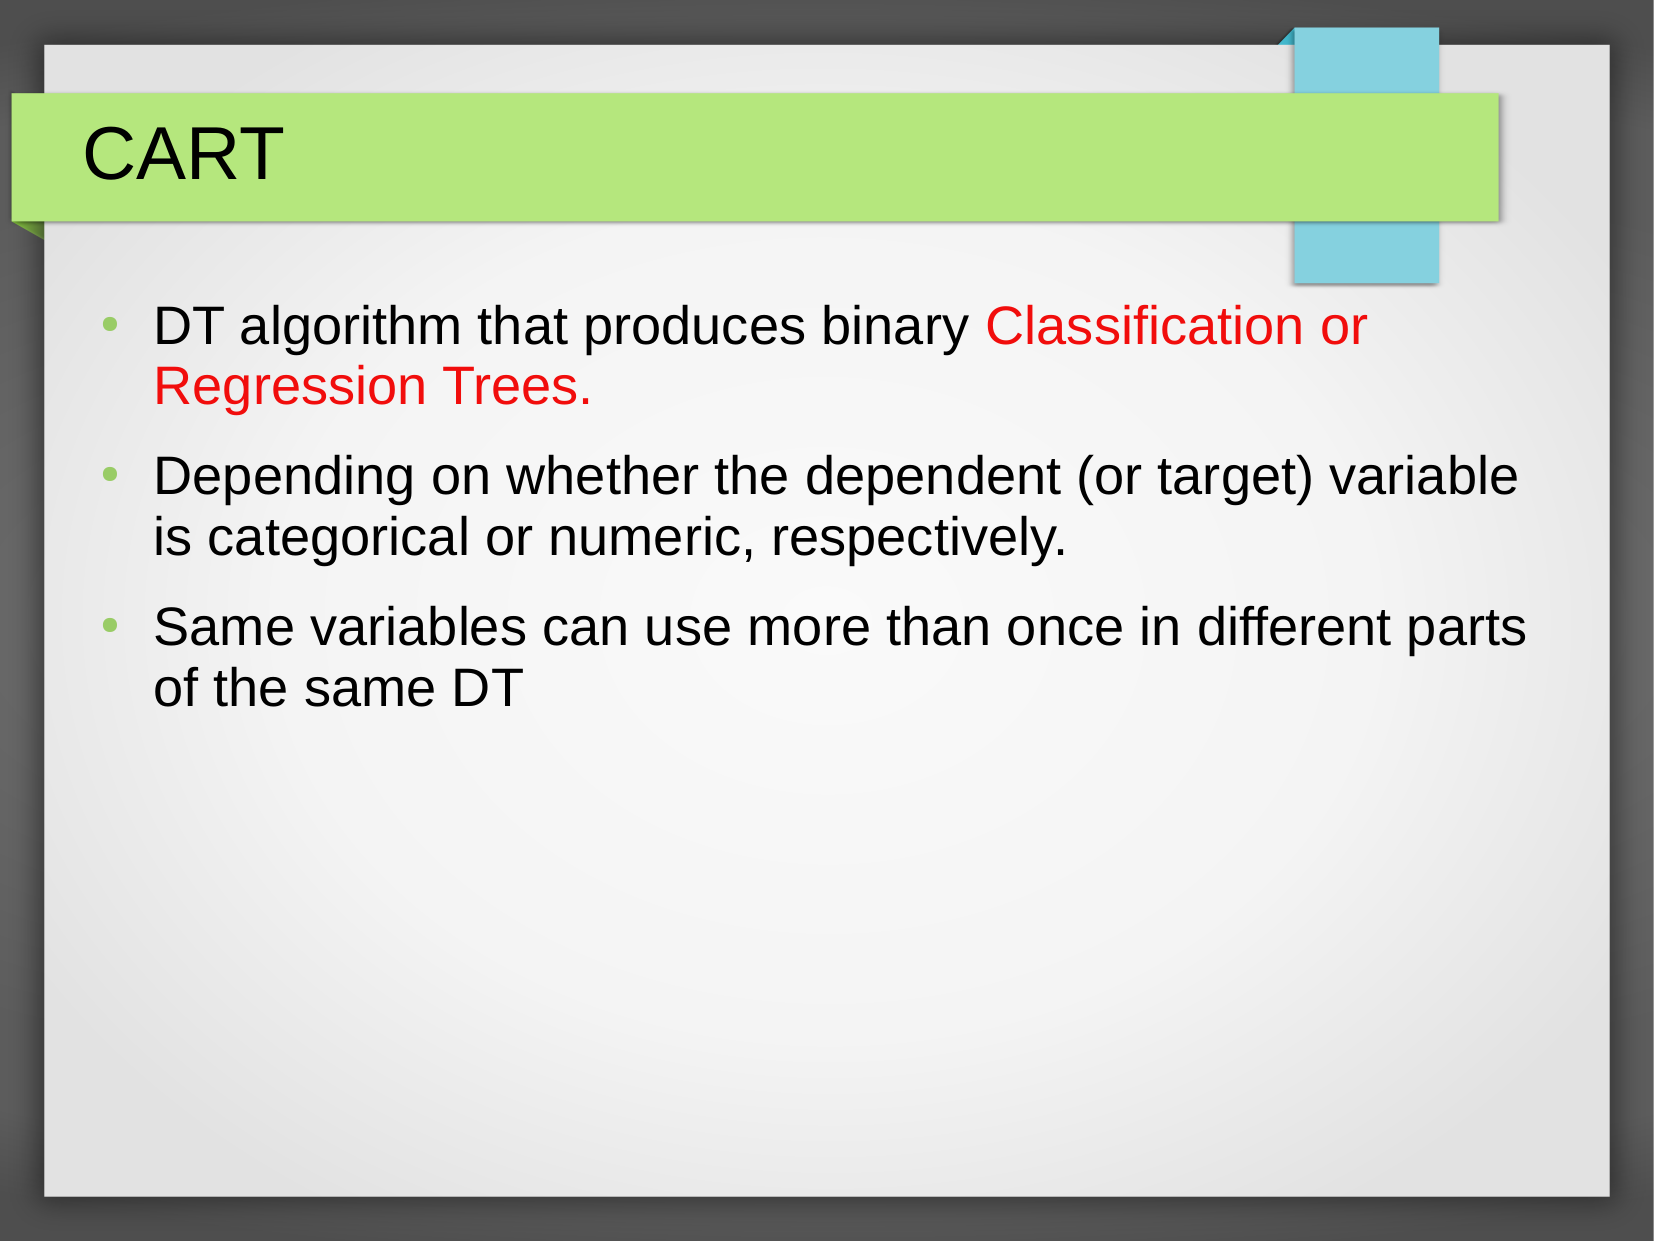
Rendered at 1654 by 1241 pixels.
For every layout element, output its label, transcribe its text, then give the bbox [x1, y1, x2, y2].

list DT algorithm that produces binary Classification or Regression Trees. Depending on whether the dependent (or target) variable is categorical or numeric, respectively. Same variables can use more than once in different parts of the same DT [82, 295, 1571, 1015]
title CART [82, 94, 1264, 213]
picture [0, 0, 1654, 1241]
